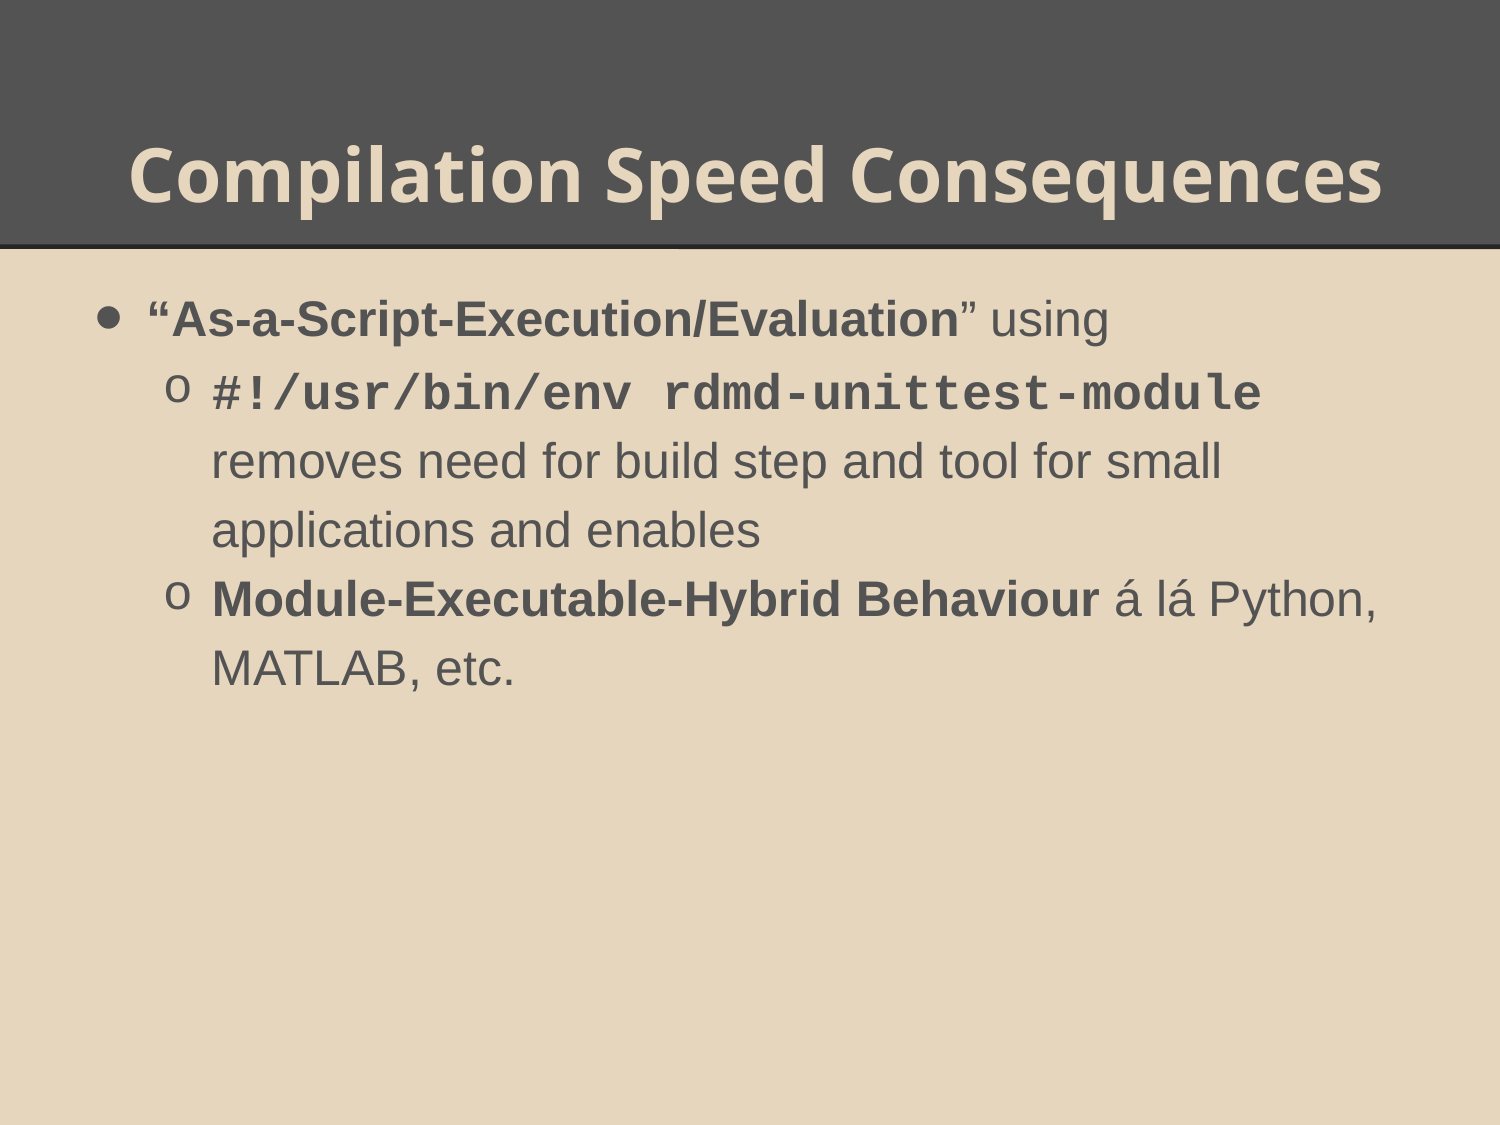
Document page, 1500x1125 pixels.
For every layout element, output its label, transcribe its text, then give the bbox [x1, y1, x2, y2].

list “As-a-Script-Execution/Evaluation” using #!/usr/bin/env rdmd-unittest-module removes need for build step and tool for small applications and enables Module-Executable-Hybrid Behaviour á lá Python, MATLAB, etc. [75, 262, 1425, 1078]
title Compilation Speed Consequences [75, 45, 1425, 233]
